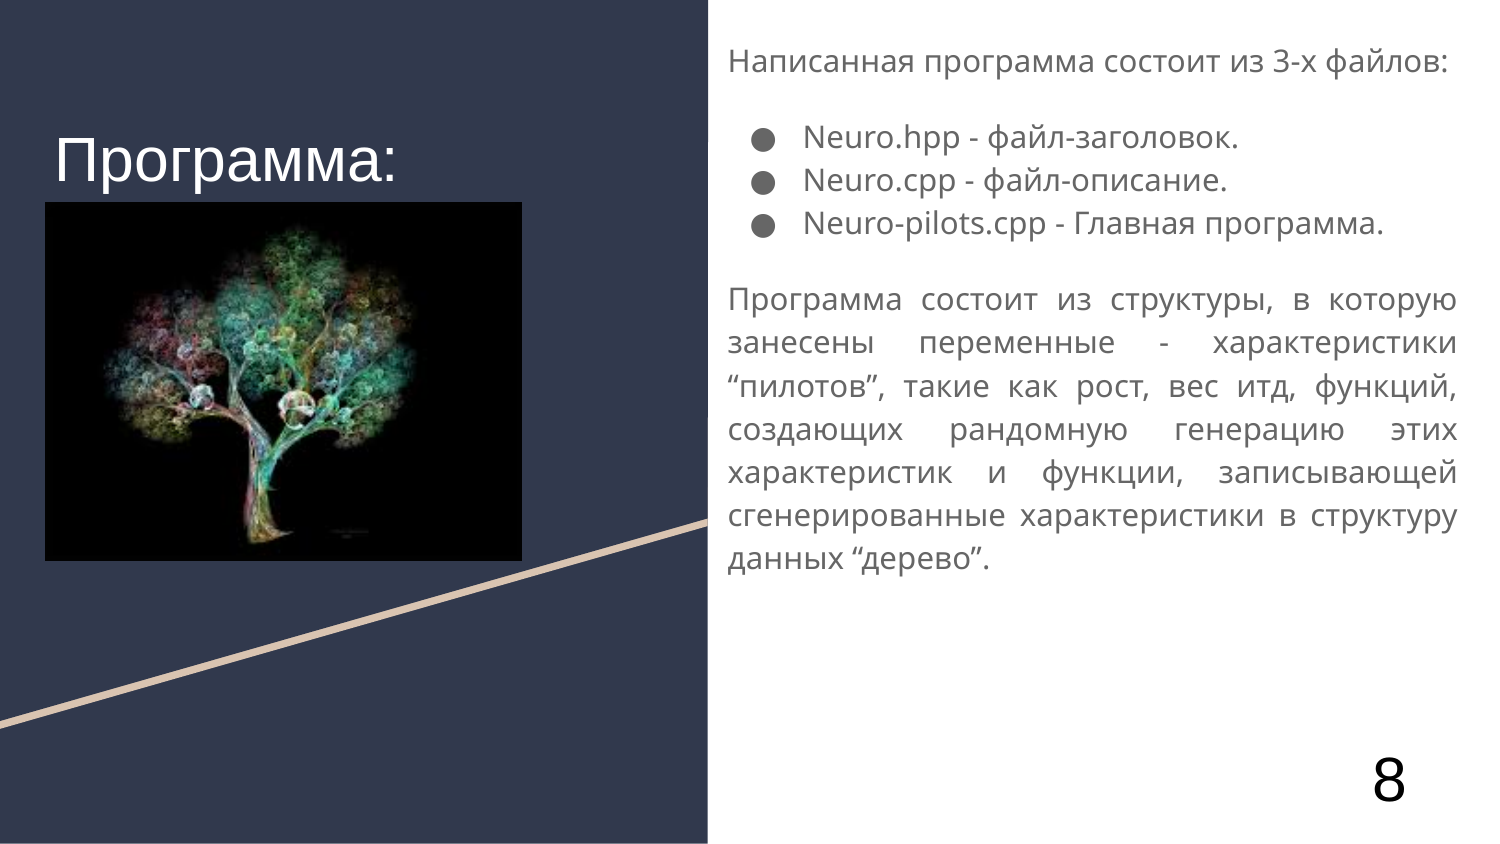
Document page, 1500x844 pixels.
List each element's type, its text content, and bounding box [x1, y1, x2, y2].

title Программа: [39, 103, 648, 516]
picture [45, 202, 522, 561]
title 8 [1357, 723, 1500, 844]
list Написанная программа состоит из 3-х файлов: Neuro.hpp - файл-заголовок. Neuro.cpp - файл-описание. Neuro-pilots.cpp - Главная программа. Программа состоит из структуры, в которую занесены переменные - характеристики “пилотов”, такие как рост, вес итд, функций, создающих рандомную генерацию этих характеристик и функции, записывающей сгенерированные характеристики в структуру данных “дерево”. [712, 20, 1474, 693]
